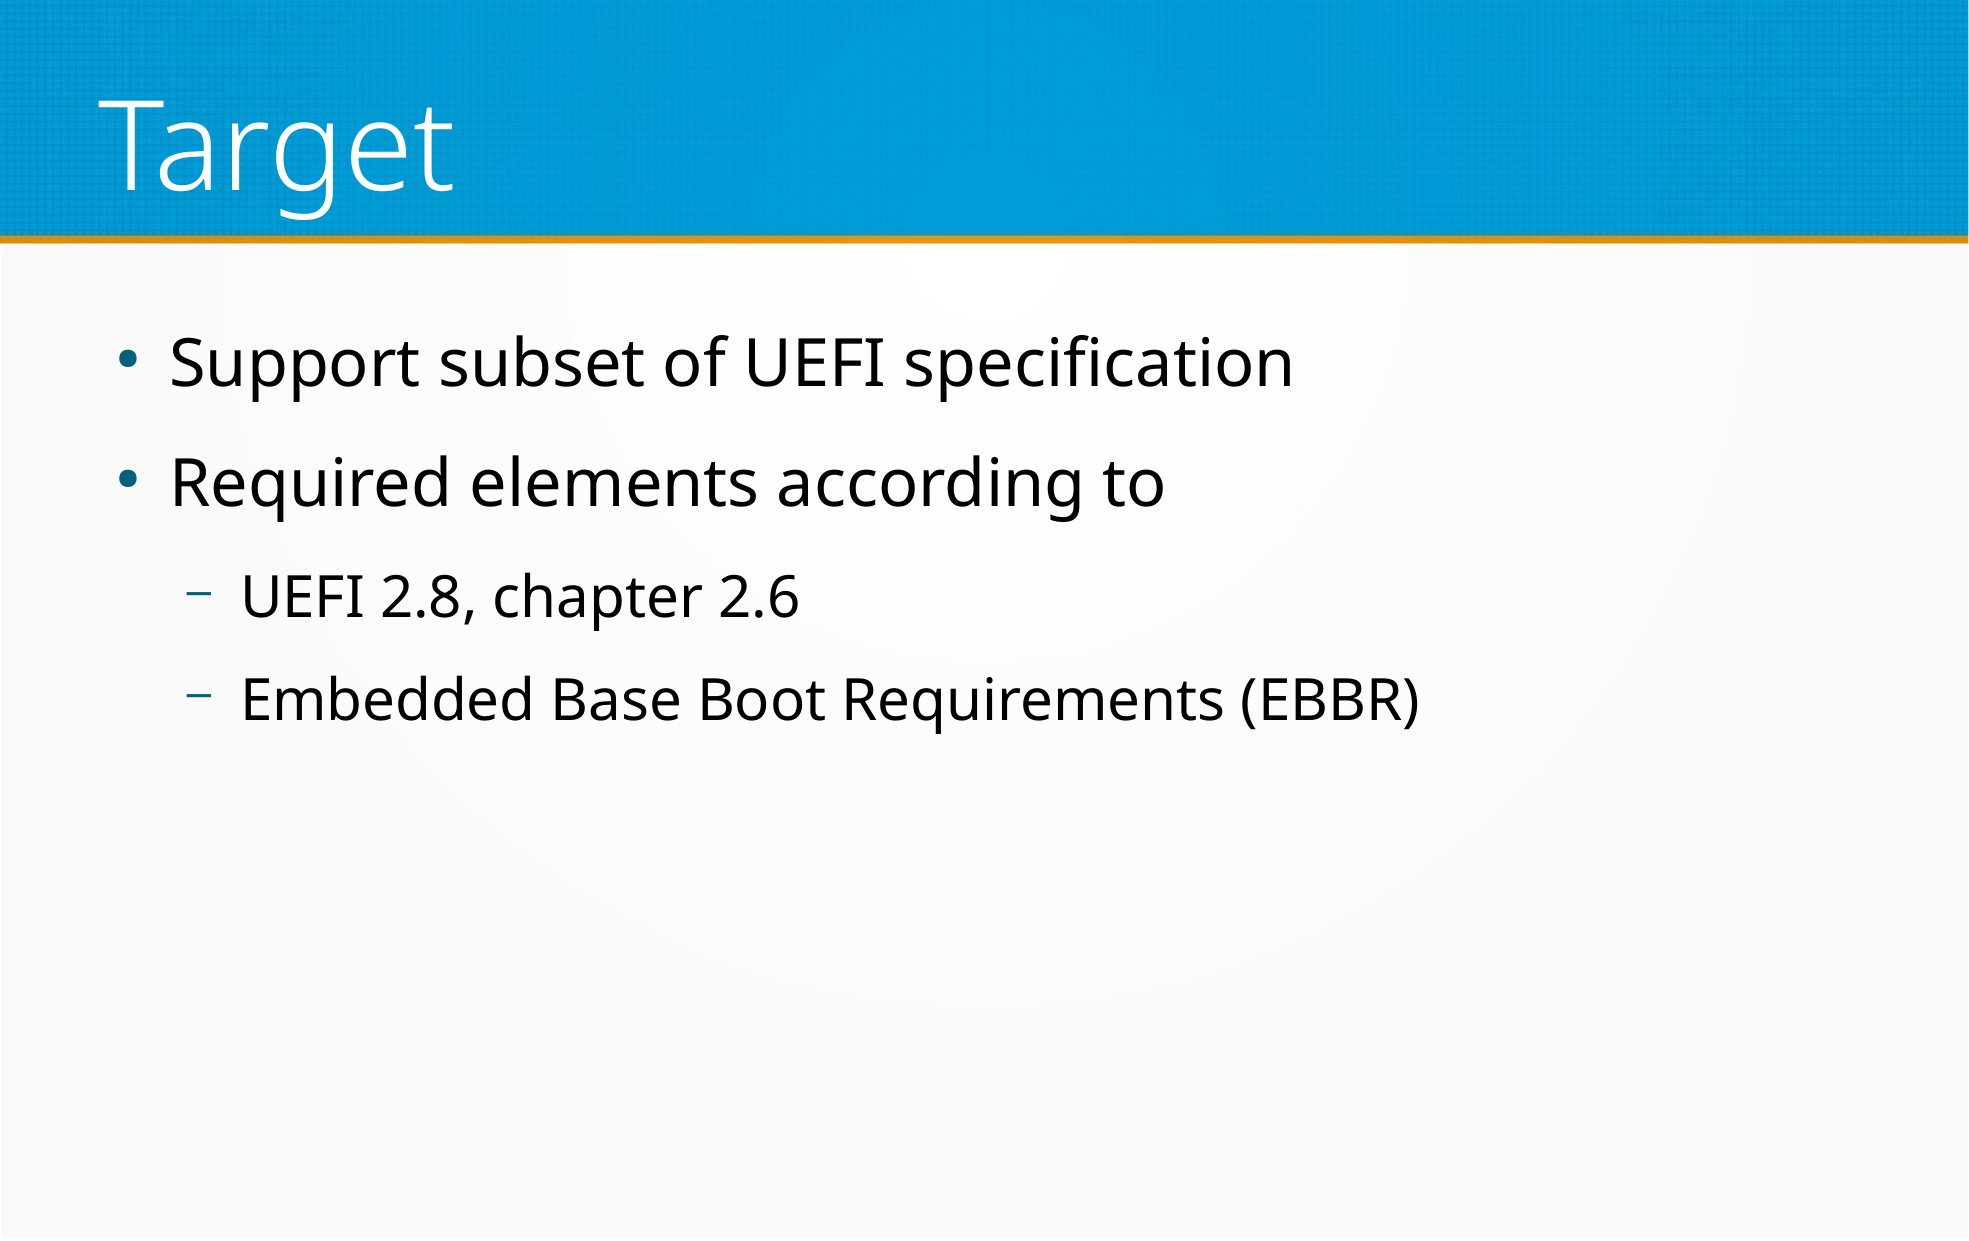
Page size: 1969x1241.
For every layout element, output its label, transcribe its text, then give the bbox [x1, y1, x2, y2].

title Target [98, 19, 1870, 227]
list Support subset of UEFI specification Required elements according to UEFI 2.8, chapter 2.6 Embedded Base Boot Requirements (EBBR) [98, 315, 1861, 1081]
picture [0, 233, 1969, 1241]
